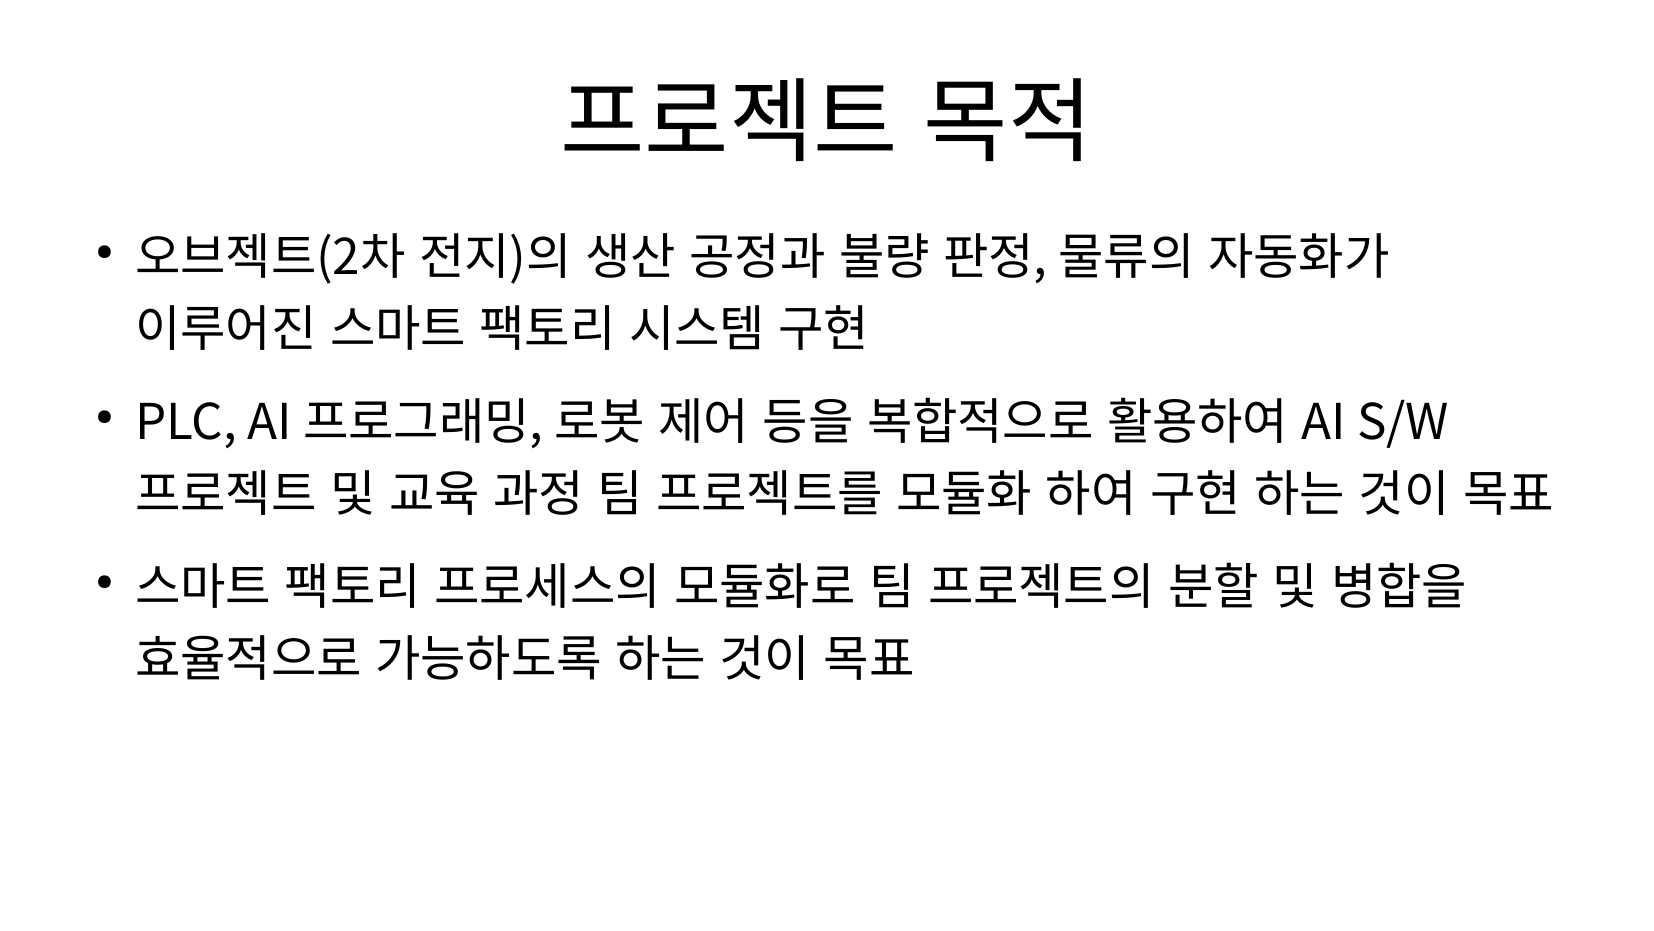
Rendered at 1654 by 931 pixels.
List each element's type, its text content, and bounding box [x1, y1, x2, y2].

title 프로젝트 목적 [82, 37, 1571, 193]
list 오브젝트(2차 전지)의 생산 공정과 불량 판정, 물류의 자동화가 이루어진 스마트 팩토리 시스템 구현 PLC, AI 프로그래밍, 로봇 제어 등을 복합적으로 활용하여 AI S/W 프로젝트 및 교육 과정 팀 프로젝트를 모듈화 하여 구현 하는 것이 목표 스마트 팩토리 프로세스의 모듈화로 팀 프로젝트의 분할 및 병합을 효율적으로 가능하도록 하는 것이 목표 [82, 217, 1571, 758]
